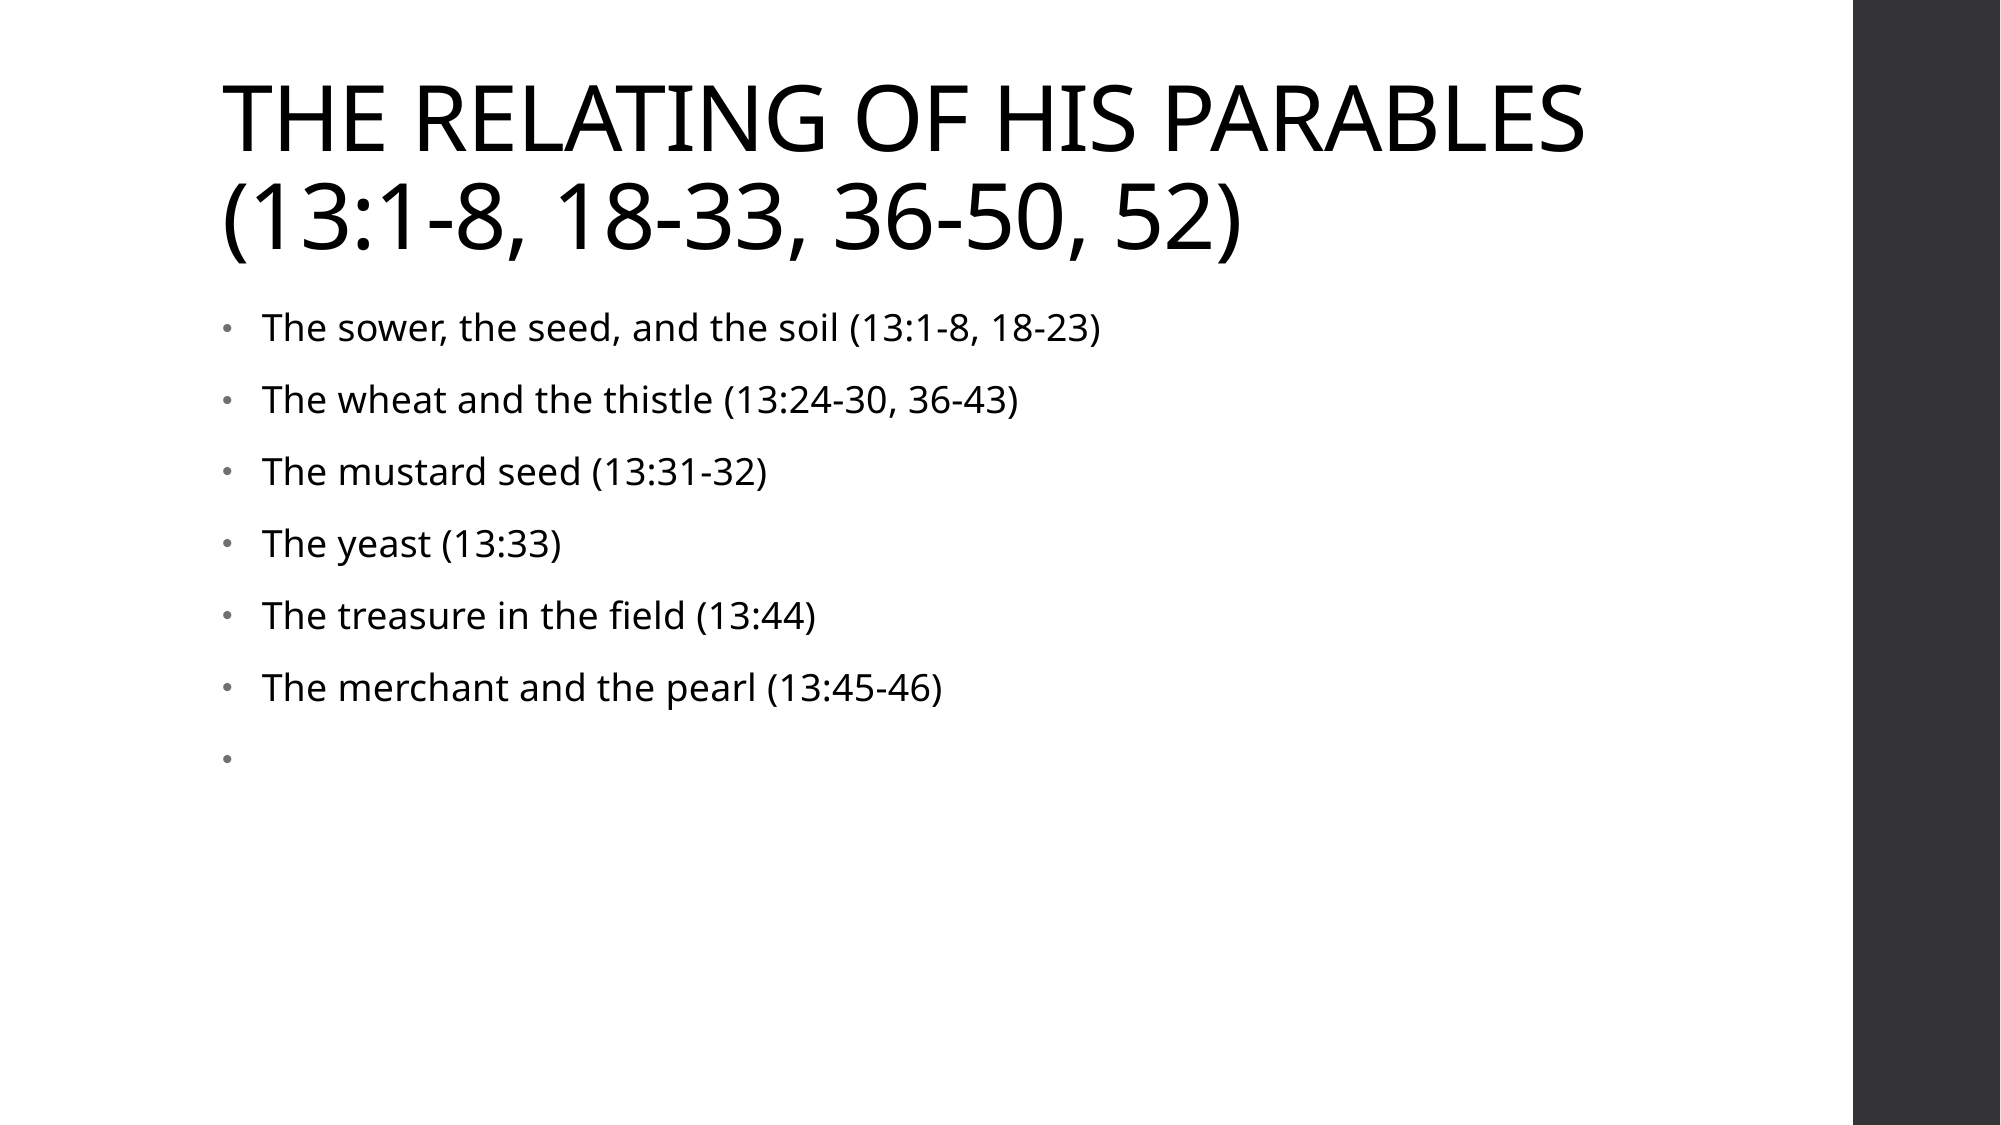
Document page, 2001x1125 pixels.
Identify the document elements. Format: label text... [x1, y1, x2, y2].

title THE RELATING OF HIS PARABLES (13:1-8, 18-33, 36-50, 52) [206, 60, 1797, 278]
list The sower, the seed, and the soil (13:1-8, 18-23) The wheat and the thistle (13:24-30, 36-43) The mustard seed (13:31-32) The yeast (13:33) The treasure in the field (13:44) The merchant and the pearl (13:45-46) [206, 299, 1617, 1014]
